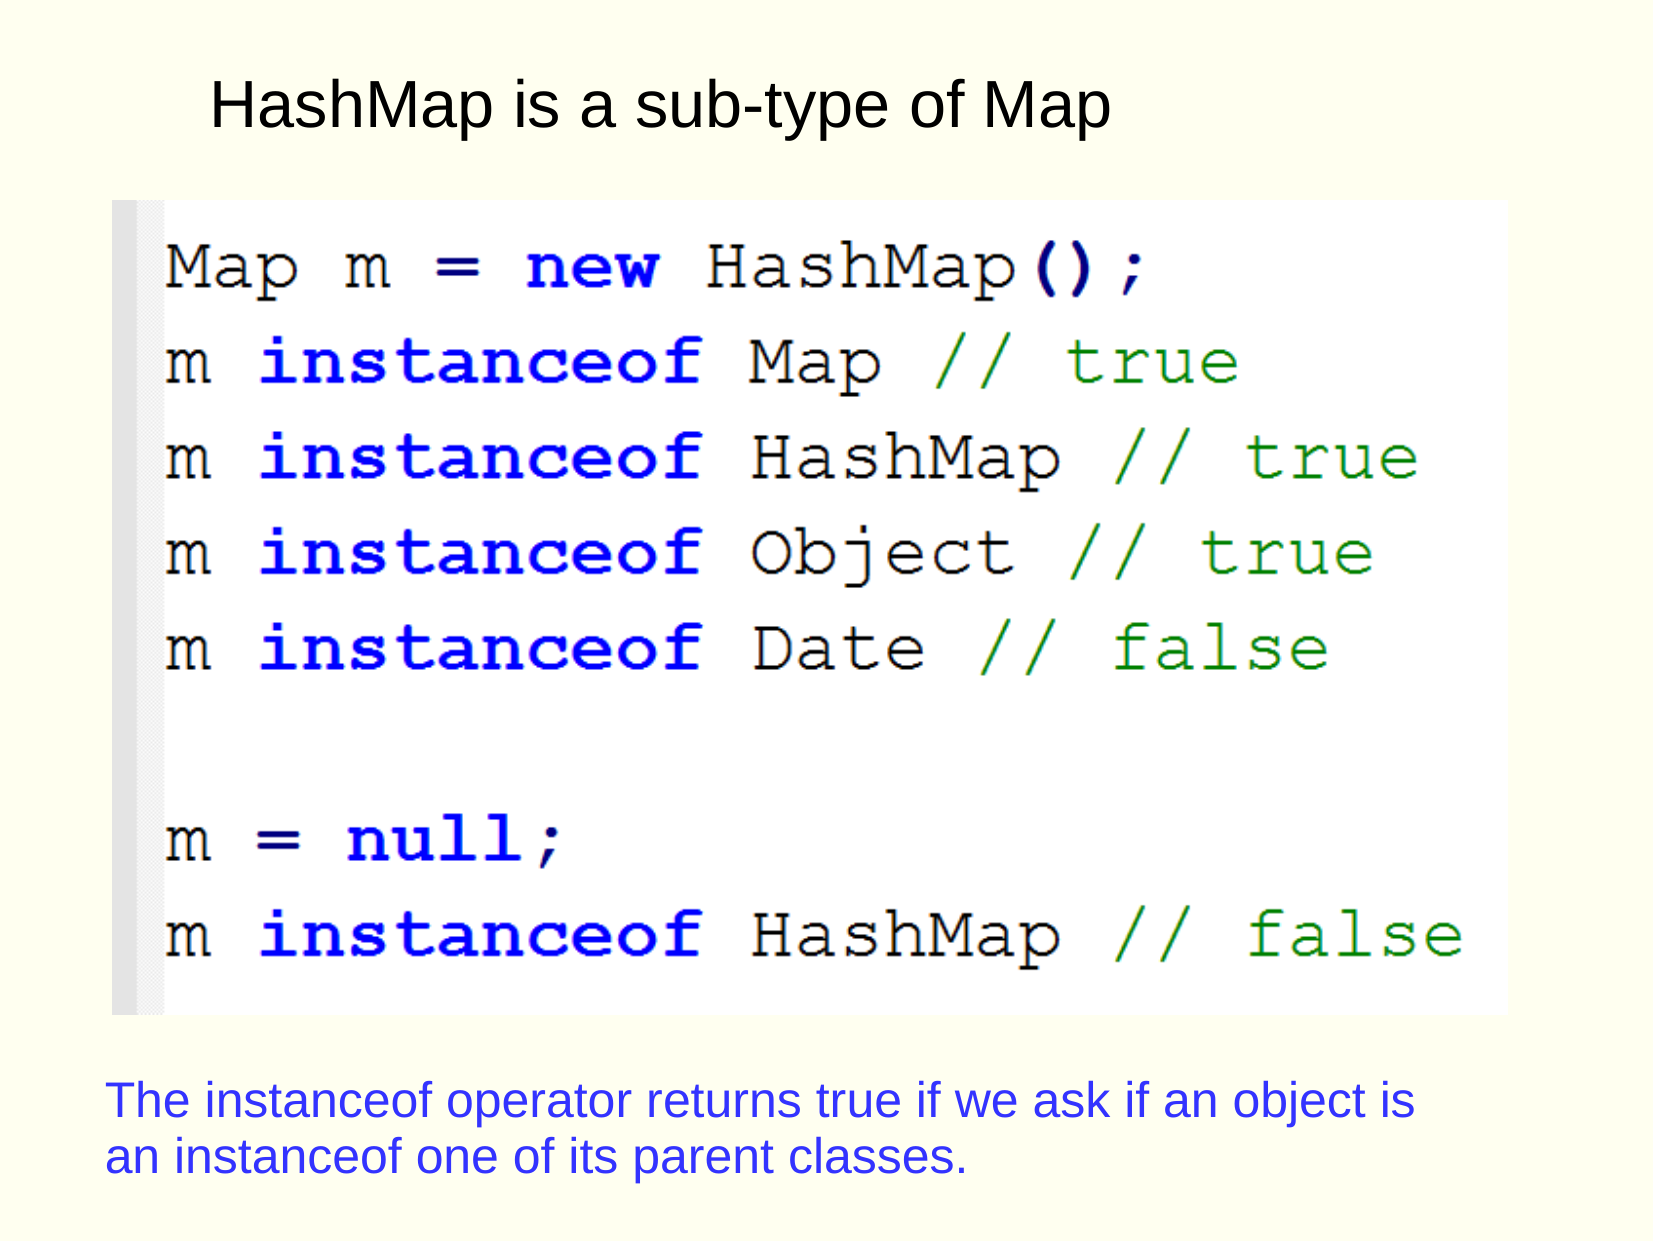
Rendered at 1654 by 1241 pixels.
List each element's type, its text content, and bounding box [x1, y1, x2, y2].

text_box The instanceof operator returns true if we ask if an object is an instanceof one of its parent classes. [90, 1065, 1486, 1192]
picture [112, 200, 1508, 1015]
text_box HashMap is a sub-type of Map [195, 60, 1441, 150]
